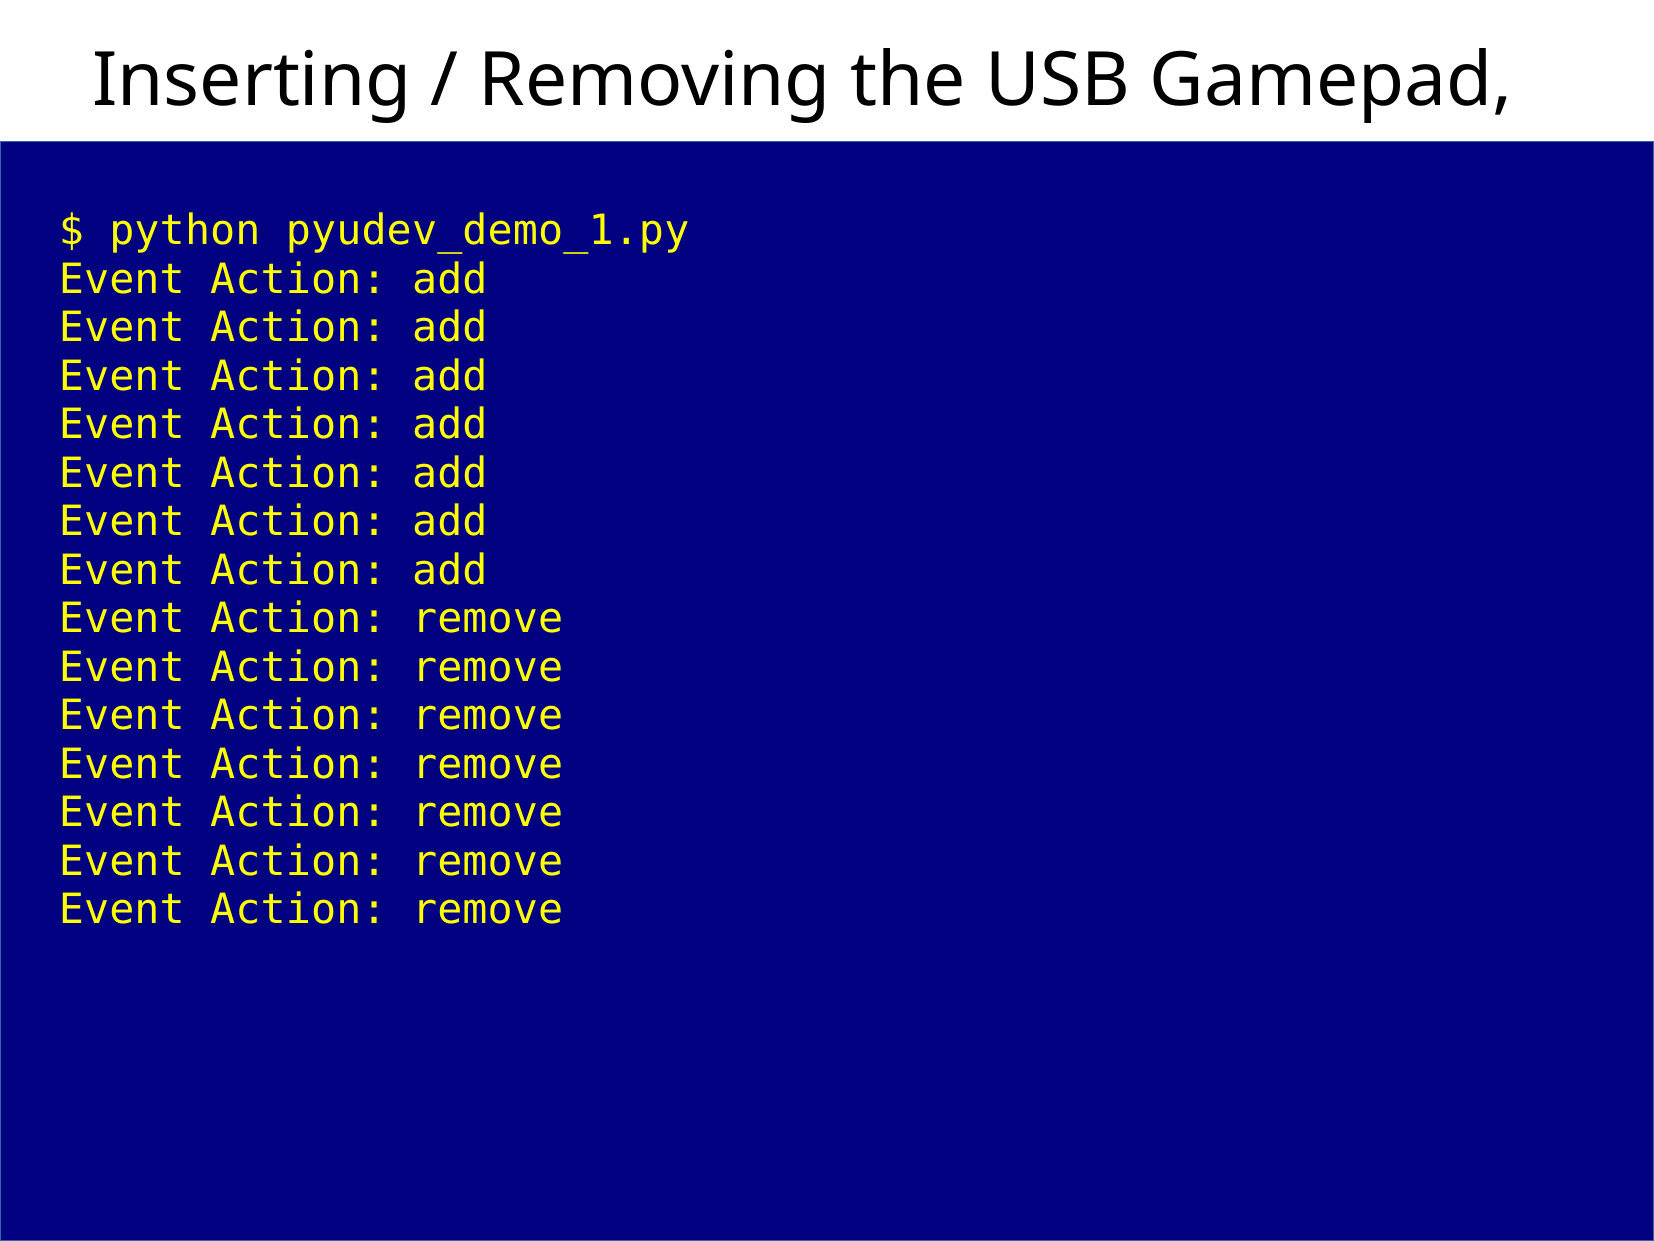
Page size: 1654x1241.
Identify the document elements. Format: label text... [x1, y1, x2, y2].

title Inserting / Removing the USB Gamepad, [59, 35, 1548, 118]
text_box $ python pyudev_demo_1.py Event Action: add Event Action: add Event Action: add Event Action: add Event Action: add Event Action: add Event Action: add Event Action: remove Event Action: remove Event Action: remove Event Action: remove Event Action: remove Event Action: remove Event Action: remove [0, 141, 1654, 1241]
